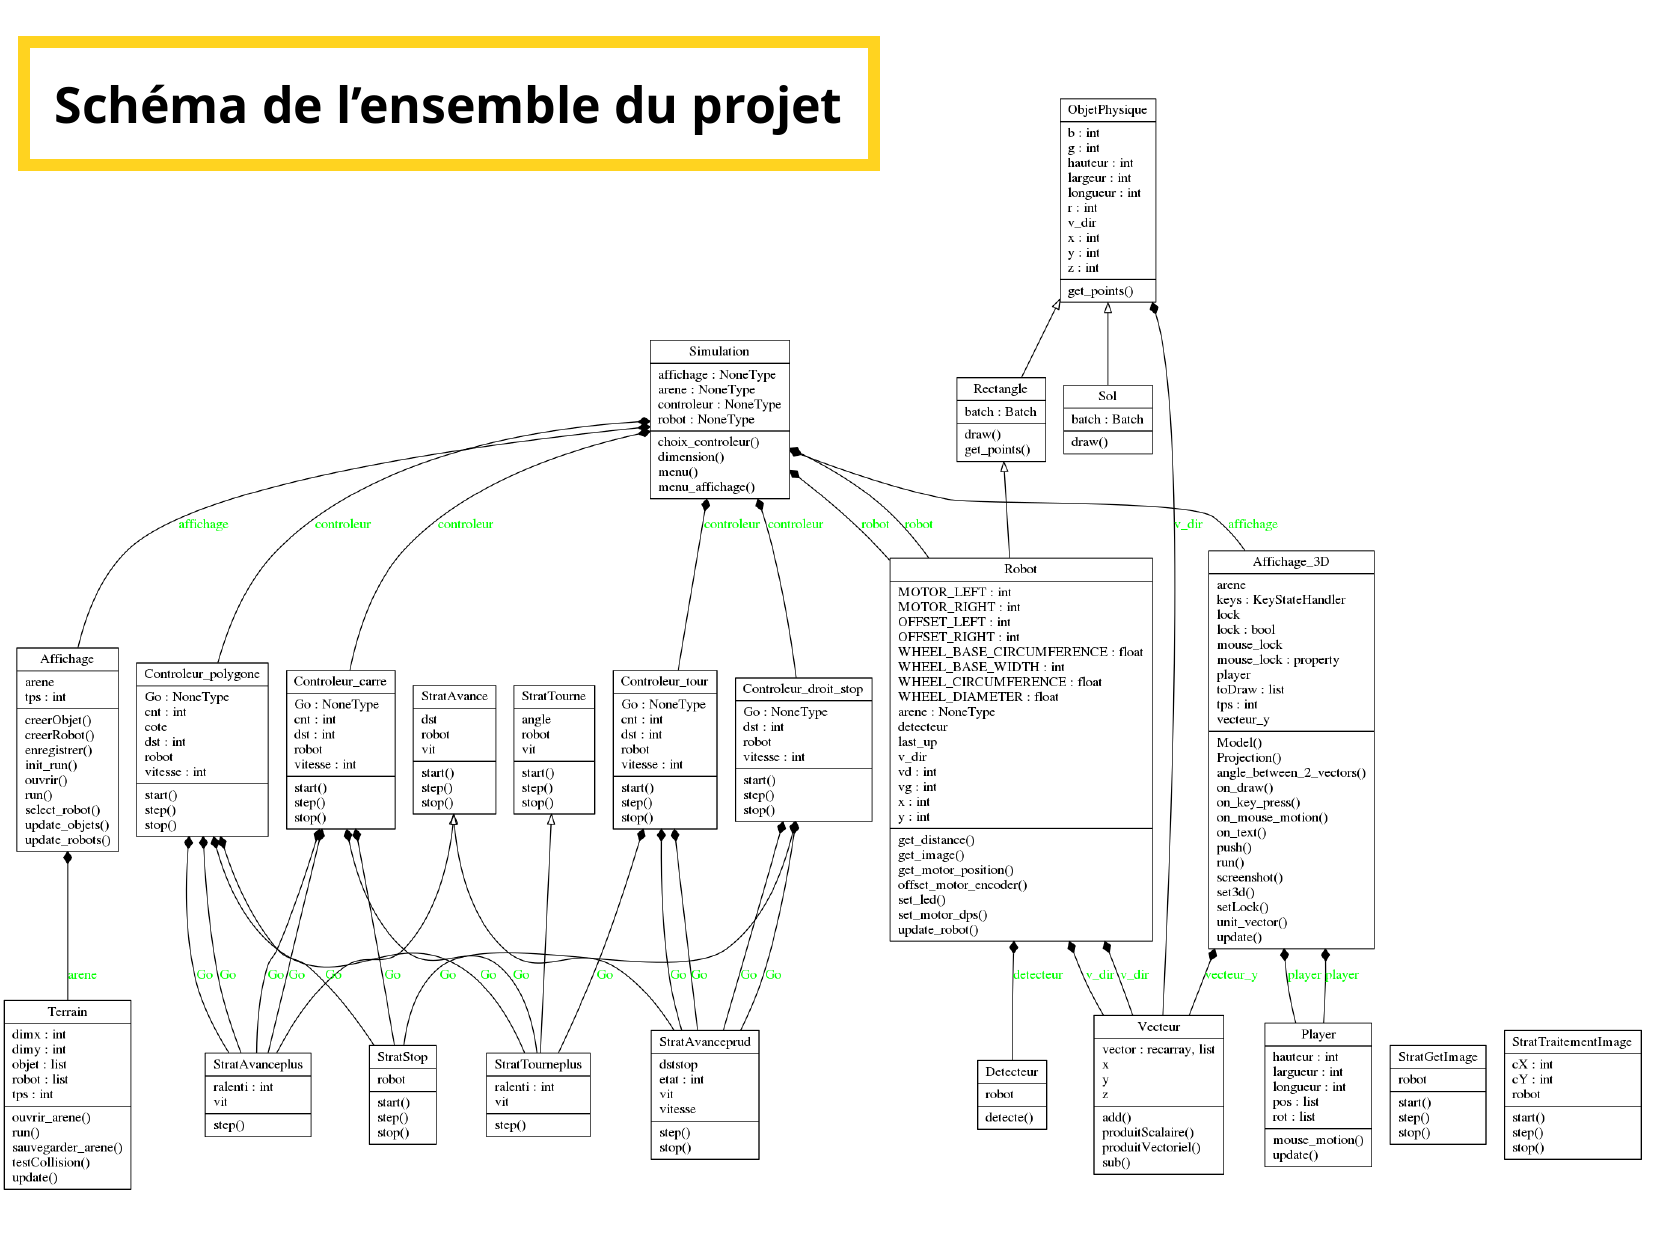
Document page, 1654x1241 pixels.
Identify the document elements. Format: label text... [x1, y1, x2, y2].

picture [0, 94, 1645, 1193]
title Schéma de l’ensemble du projet [23, 41, 875, 166]
